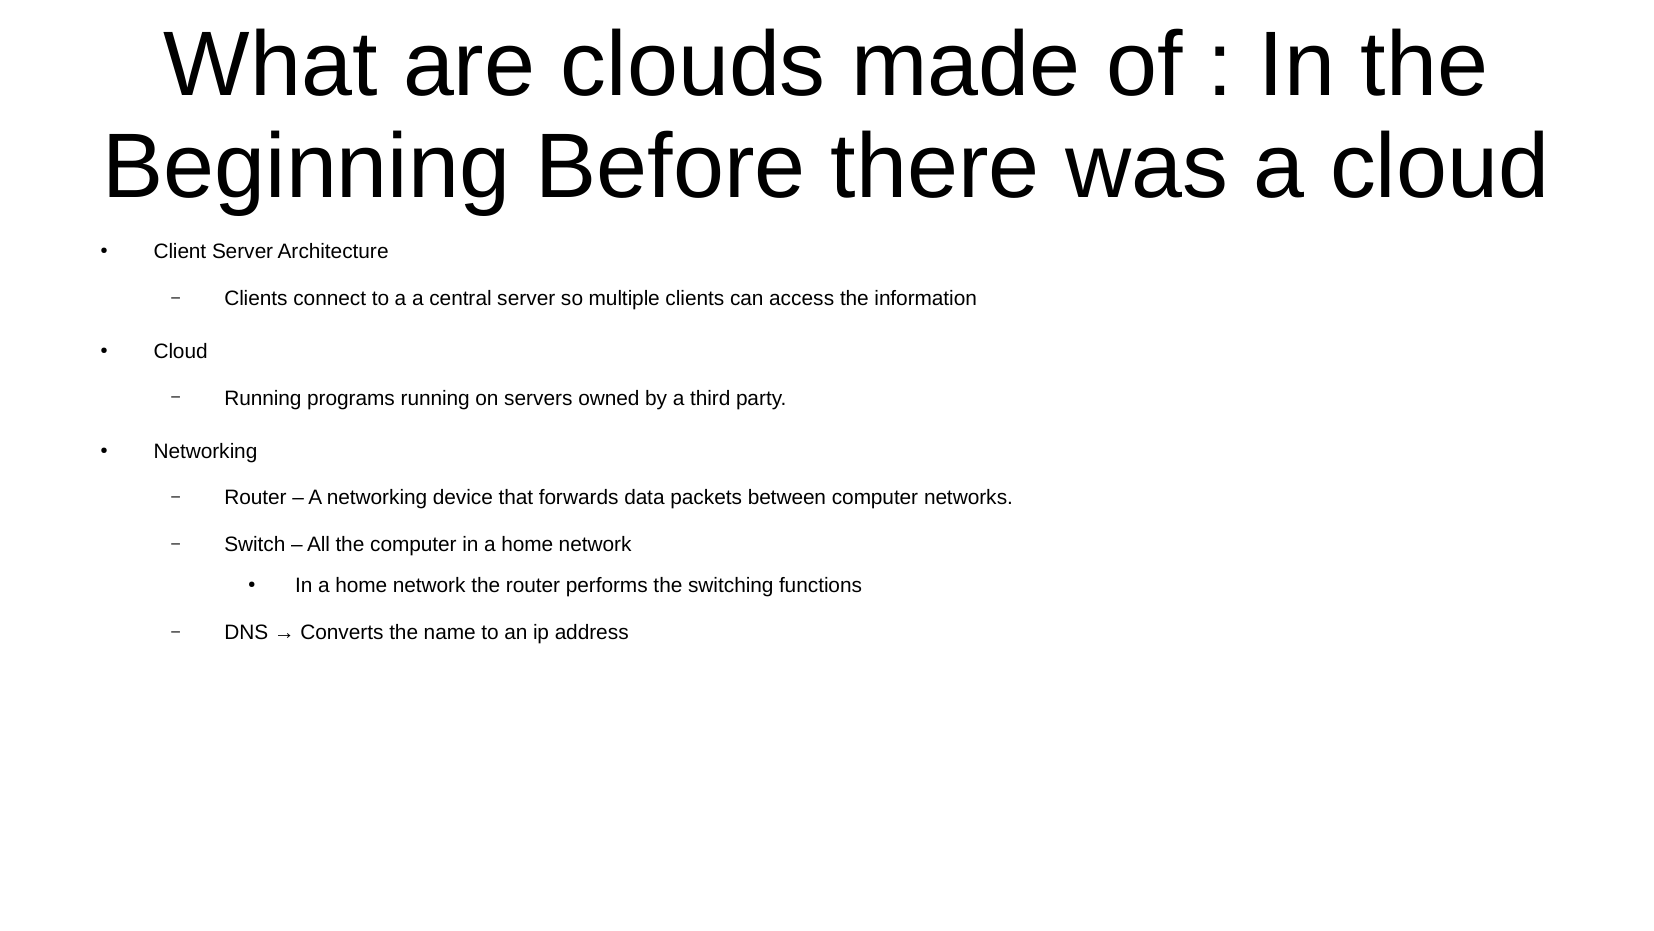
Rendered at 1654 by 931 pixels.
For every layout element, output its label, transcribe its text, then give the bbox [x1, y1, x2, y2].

list Client Server Architecture Clients connect to a a central server so multiple clients can access the information Cloud Running programs running on servers owned by a third party. Networking Router – A networking device that forwards data packets between computer networks. Switch – All the computer in a home network In a home network the router performs the switching functions DNS → Converts the name to an ip address [82, 240, 1621, 901]
title What are clouds made of : In the Beginning Before there was a cloud [82, 12, 1571, 218]
